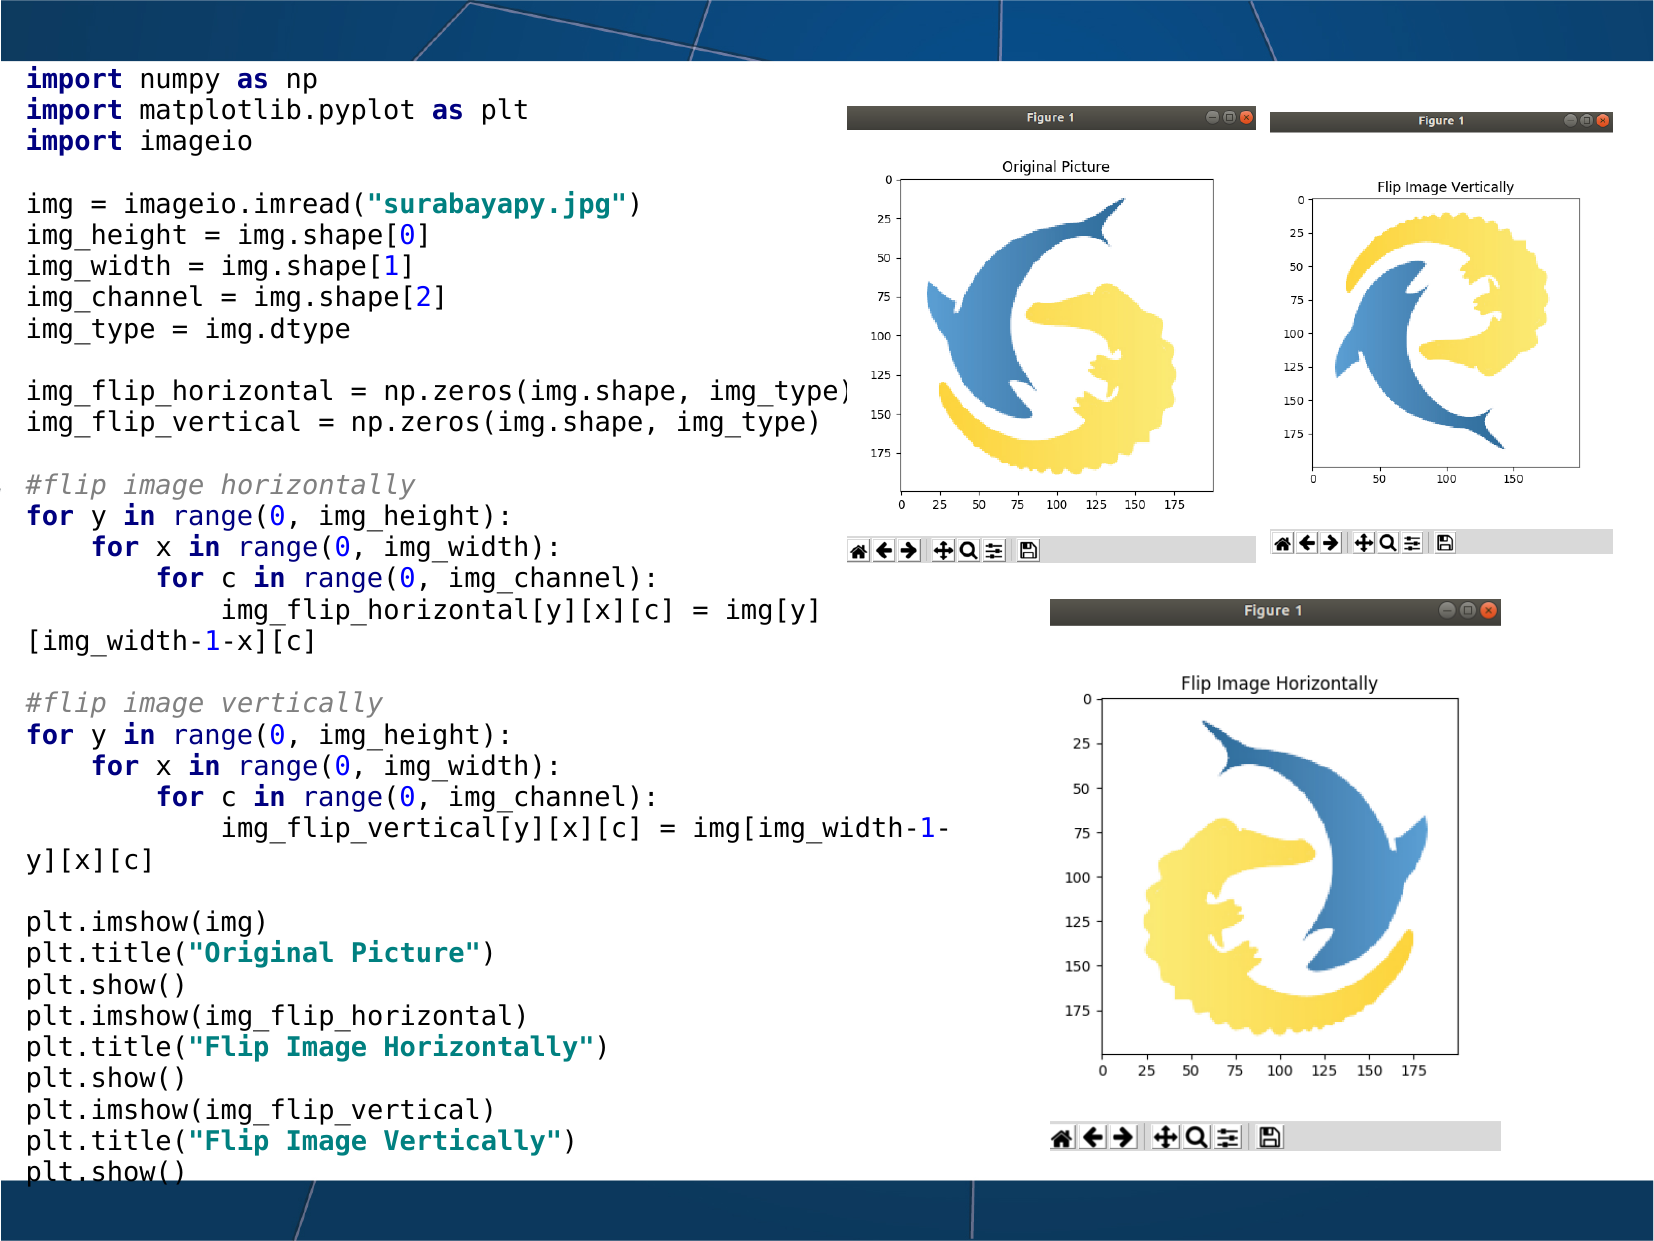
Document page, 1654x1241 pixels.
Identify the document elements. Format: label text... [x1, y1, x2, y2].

list import numpy as np import matplotlib.pyplot as plt import imageio img = imageio.imread("surabayapy.jpg") img_height = img.shape[0] img_width = img.shape[1] img_channel = img.shape[2] img_type = img.dtype img_flip_horizontal = np.zeros(img.shape, img_type) img_flip_vertical = np.zeros(img.shape, img_type) #flip image horizontally for y in range(0, img_height): for x in range(0, img_width): for c in range(0, img_channel): img_flip_horizontal[y][x][c] = img[y][img_width-1-x][c] #flip image vertically for y in range(0, img_height): for x in range(0, img_width): for c in range(0, img_channel): img_flip_vertical[y][x][c] = img[img_width-1-y][x][c] plt.imshow(img) plt.title("Original Picture") plt.show() plt.imshow(img_flip_horizontal) plt.title("Flip Image Horizontally") plt.show() plt.imshow(img_flip_vertical) plt.title("Flip Image Vertically") plt.show() [25, 63, 964, 1188]
picture [0, 0, 1654, 1241]
